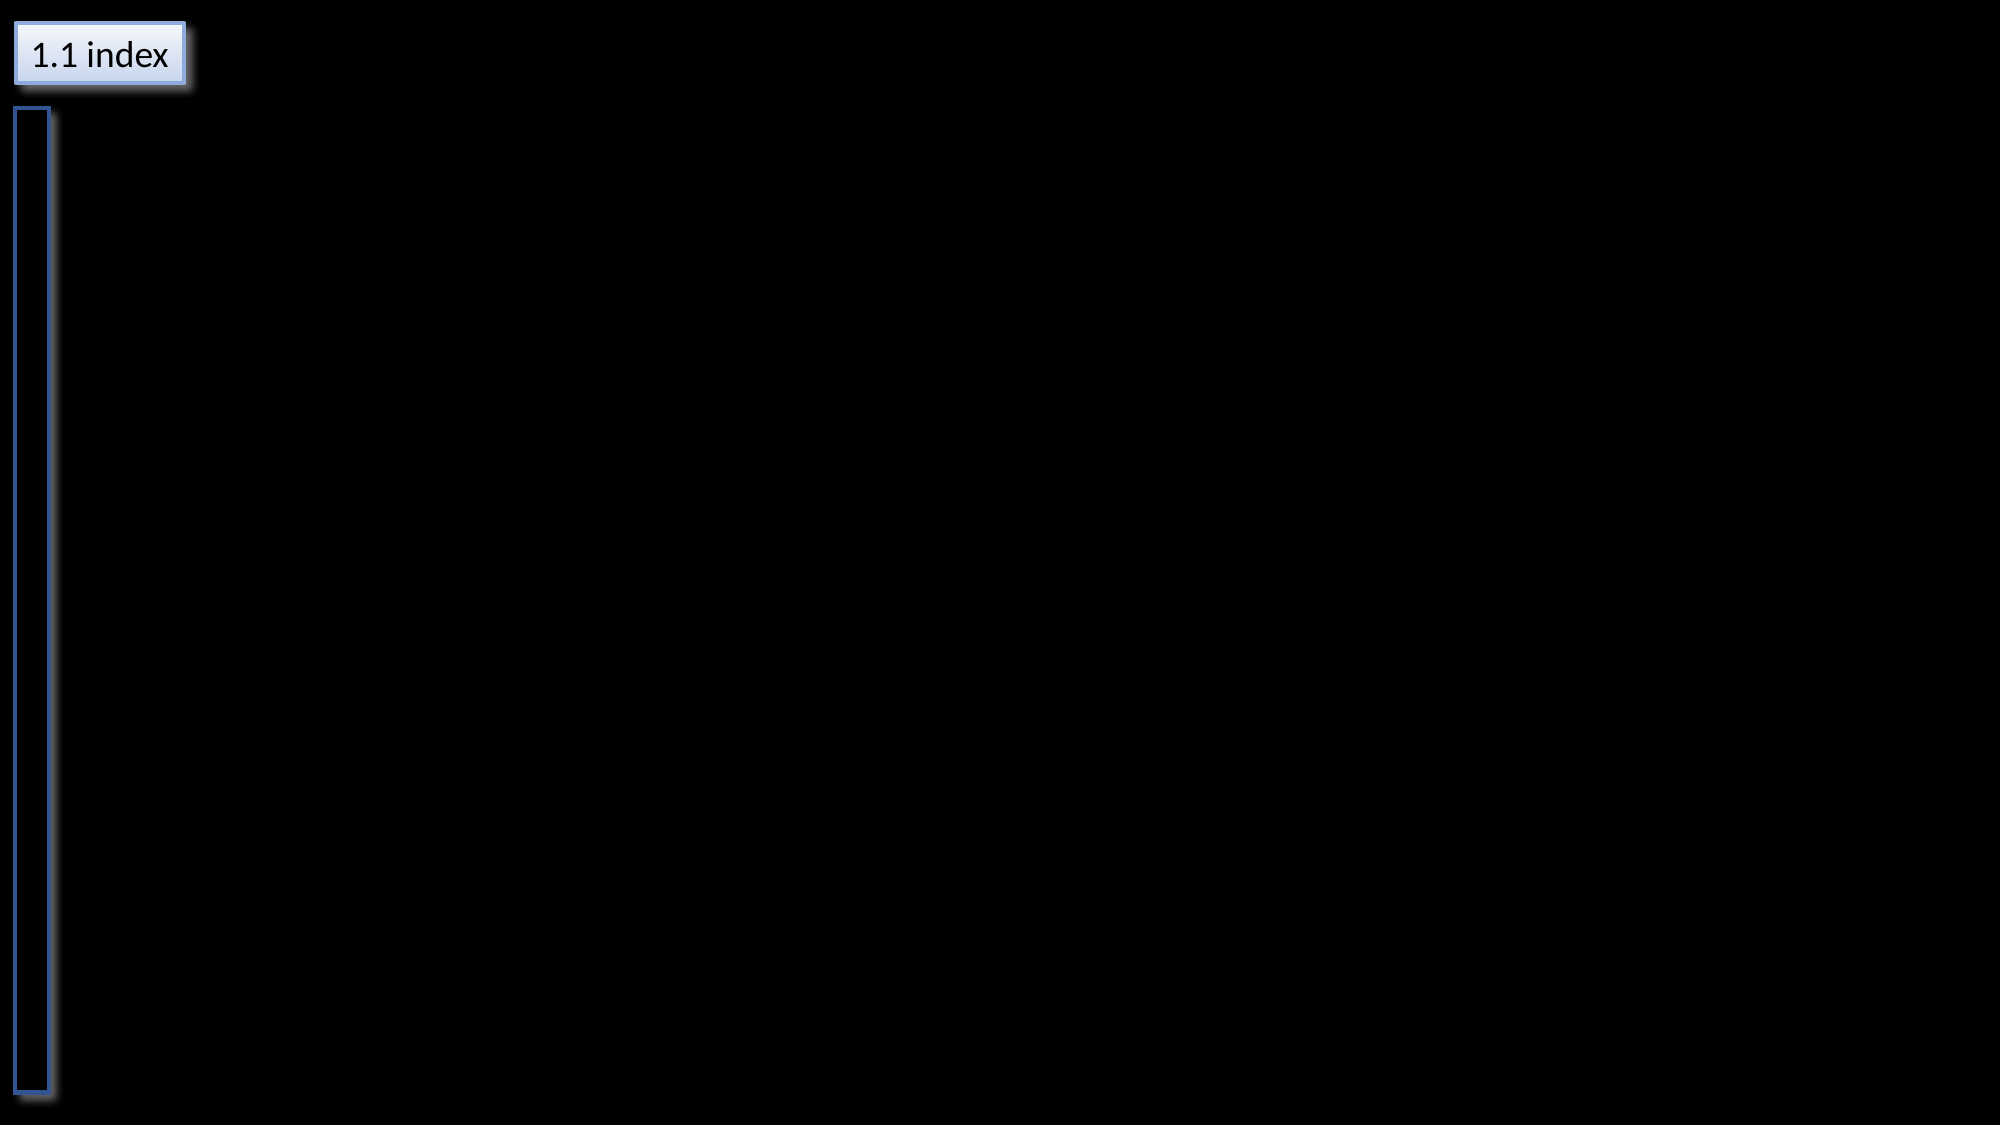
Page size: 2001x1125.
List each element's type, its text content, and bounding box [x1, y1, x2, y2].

text_box [14, 108, 49, 1093]
title 1.1 index [15, 22, 185, 84]
